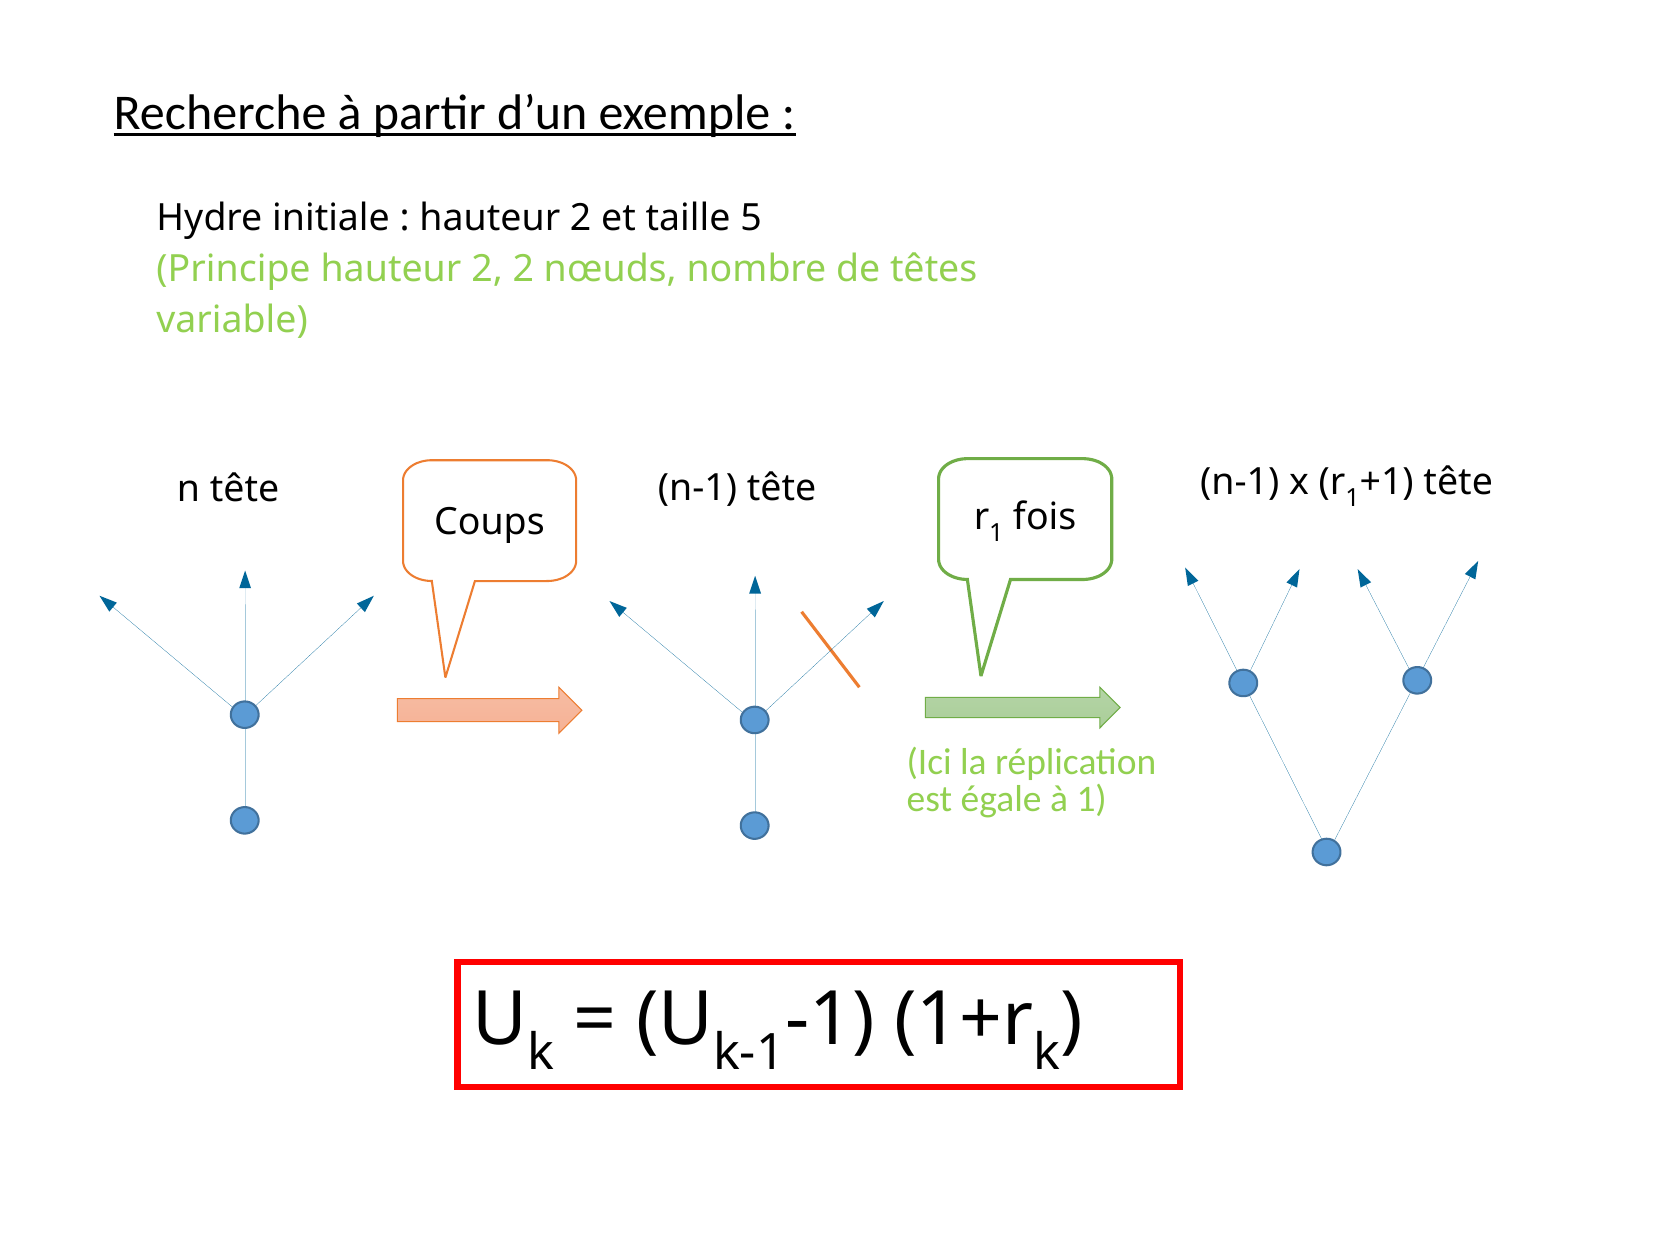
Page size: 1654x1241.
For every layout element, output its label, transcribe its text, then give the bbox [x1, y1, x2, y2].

text_box Uk = (Uk-1-1) (1+rk) [458, 962, 1180, 1087]
text_box Coups [403, 460, 577, 678]
text_box (n-1) x (r1+1) tête [1185, 446, 1512, 527]
text_box [740, 706, 769, 734]
text_box [230, 807, 259, 834]
text_box [925, 687, 1121, 728]
text_box [1229, 669, 1258, 697]
text_box r1 fois [938, 458, 1112, 677]
text_box Hydre initiale : hauteur 2 et taille 5 (Principe hauteur 2, 2 nœuds, nombre de têtes variable) [141, 183, 1096, 318]
text_box [230, 701, 259, 728]
text_box [397, 687, 582, 734]
text_box (n-1) tête [643, 453, 870, 531]
text_box (Ici la réplication est égale à 1) [891, 738, 1204, 845]
text_box [1312, 838, 1341, 866]
text_box [740, 812, 769, 839]
text_box Recherche à partir d’un exemple : [98, 84, 867, 161]
text_box n tête [162, 453, 318, 532]
text_box [1403, 667, 1432, 694]
